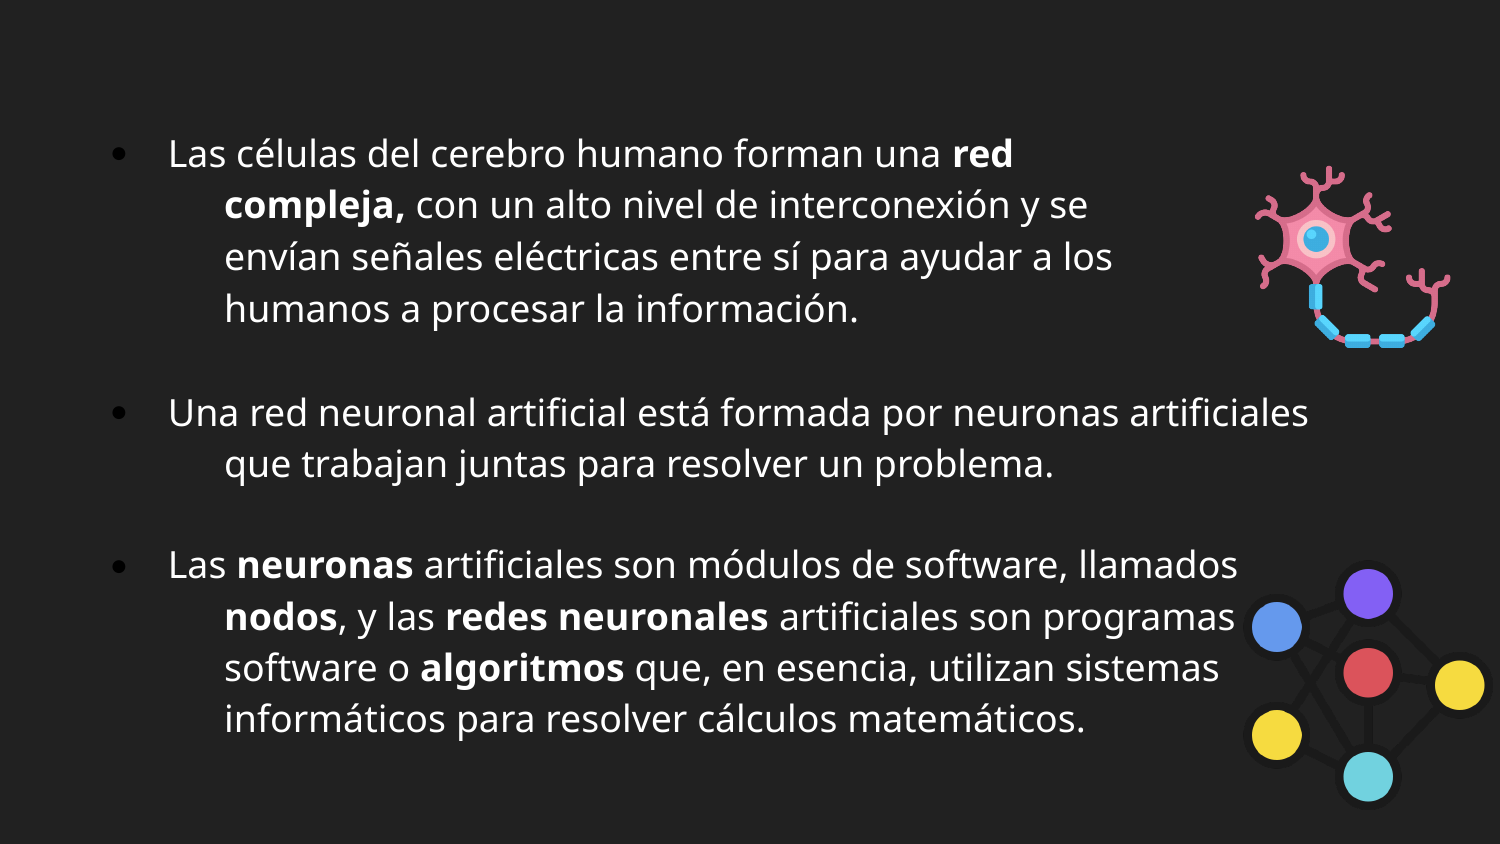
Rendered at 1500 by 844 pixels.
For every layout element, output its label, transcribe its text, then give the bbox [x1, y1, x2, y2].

list Una red neuronal artificial está formada por neuronas artificiales que trabajan juntas para resolver un problema. Las neuronas artificiales son módulos de software, llamados nodos, y las redes neuronales artificiales son programas de software o algoritmos que, en esencia, utilizan sistemas informáticos para resolver cálculos matemáticos. [59, 370, 1358, 784]
picture [1250, 154, 1455, 359]
picture [1235, 552, 1500, 818]
text_box Las células del cerebro humano forman una red compleja, con un alto nivel de interconexión y se envían señales eléctricas entre sí para ayudar a los humanos a procesar la información. [59, 108, 1207, 348]
